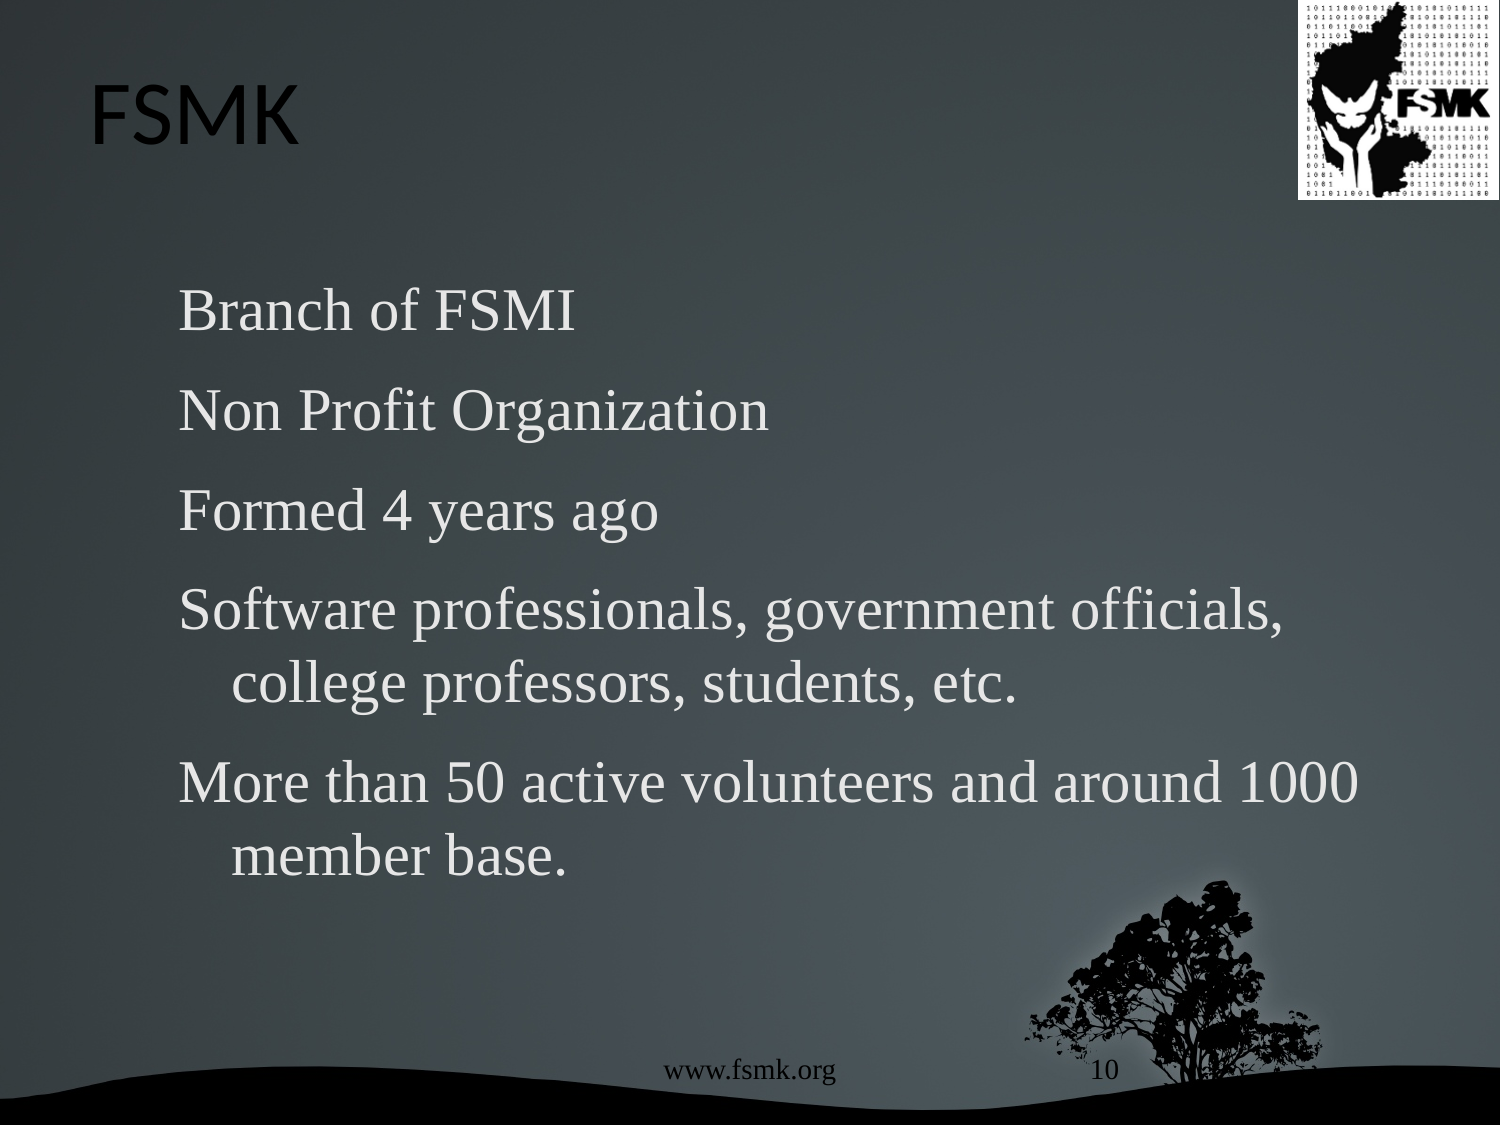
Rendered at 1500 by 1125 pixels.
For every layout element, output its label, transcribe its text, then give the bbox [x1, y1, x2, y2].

text_box www.fsmk.org [512, 1042, 988, 1103]
title FSMK [75, 45, 1425, 233]
text_box <number> [1074, 1042, 1425, 1103]
picture [0, 0, 1500, 1125]
list Branch of FSMI Non Profit Organization Formed 4 years ago Software professionals, government officials, college professors, students, etc. More than 50 active volunteers and around 1000 member base. [75, 262, 1425, 1005]
